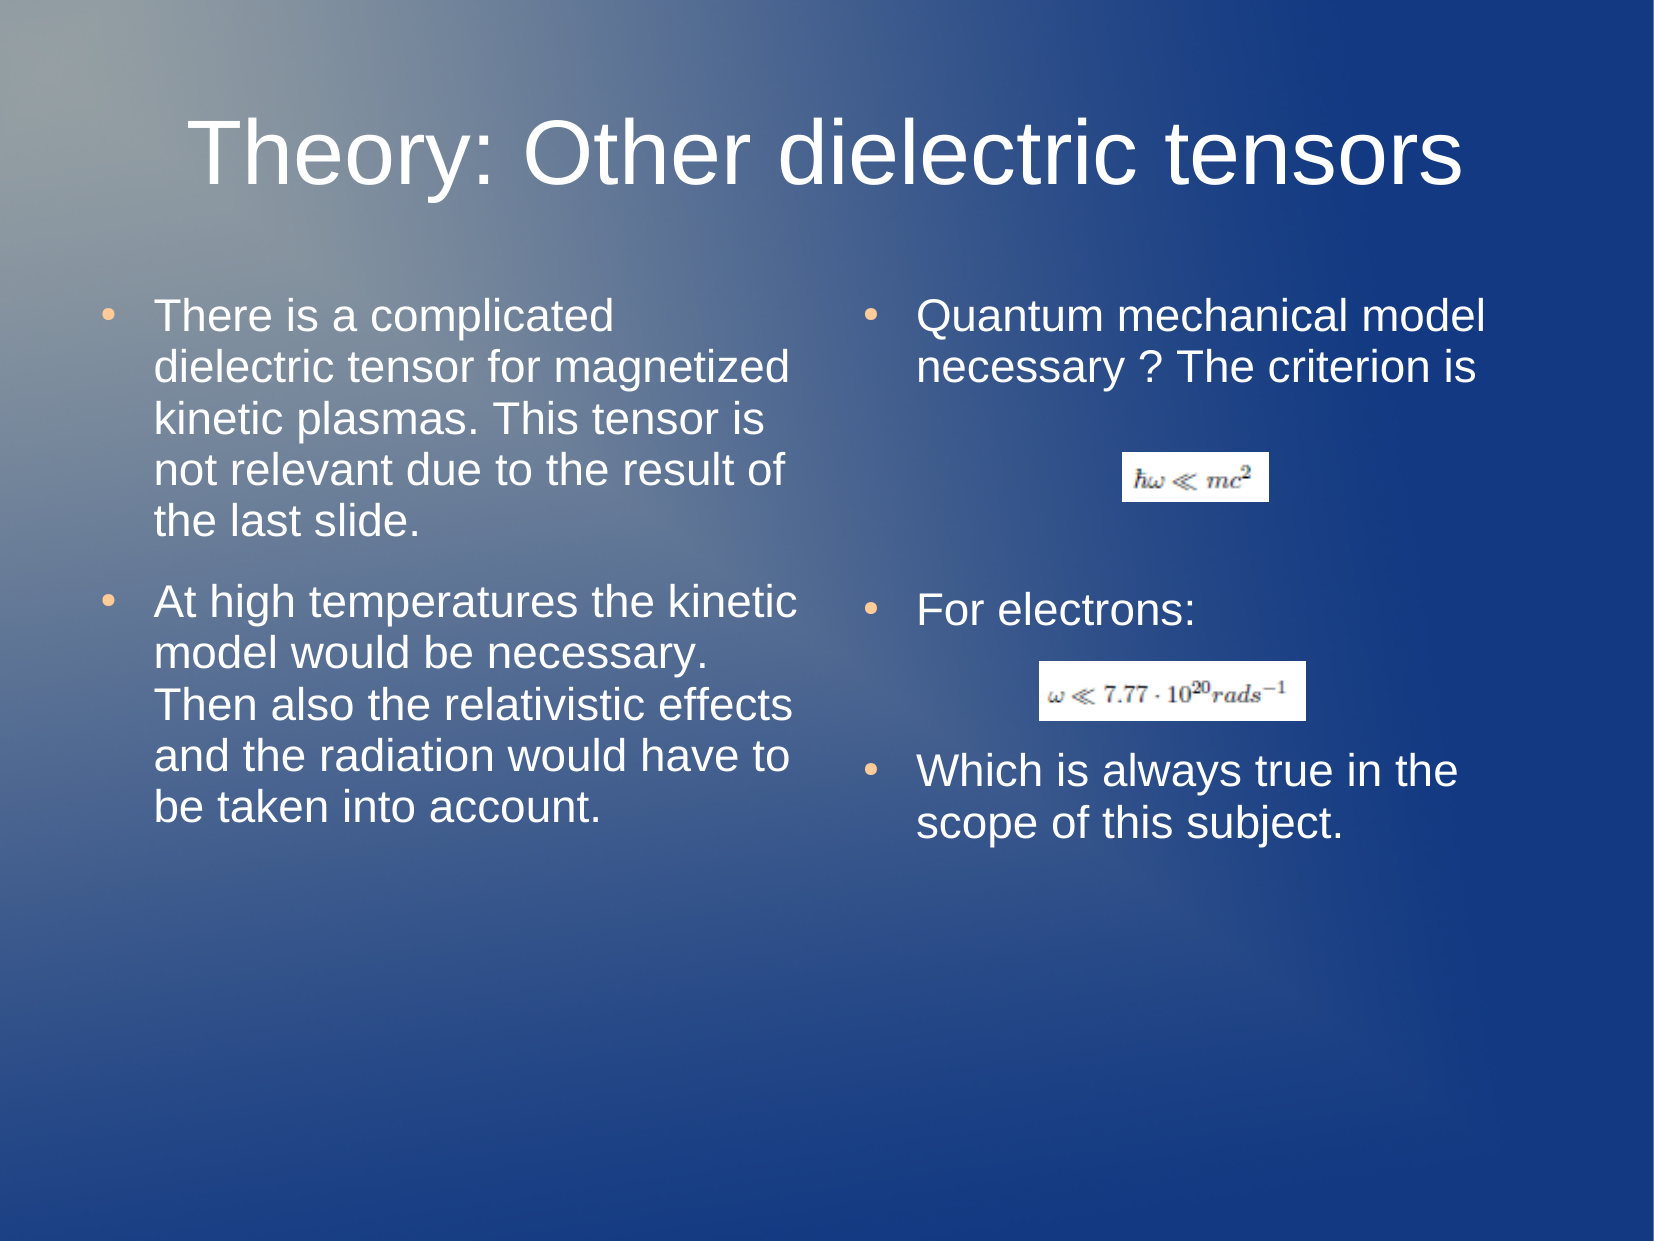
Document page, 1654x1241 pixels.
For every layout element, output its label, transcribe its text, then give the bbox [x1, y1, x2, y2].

title Theory: Other dielectric tensors [82, 49, 1571, 257]
list Quantum mechanical model necessary ? The criterion is For electrons: Which is always true in the scope of this subject. [845, 290, 1572, 1094]
picture [0, 0, 1654, 1241]
list There is a complicated dielectric tensor for magnetized kinetic plasmas. This tensor is not relevant due to the result of the last slide. At high temperatures the kinetic model would be necessary. Then also the relativistic effects and the radiation would have to be taken into account. [82, 290, 809, 1094]
